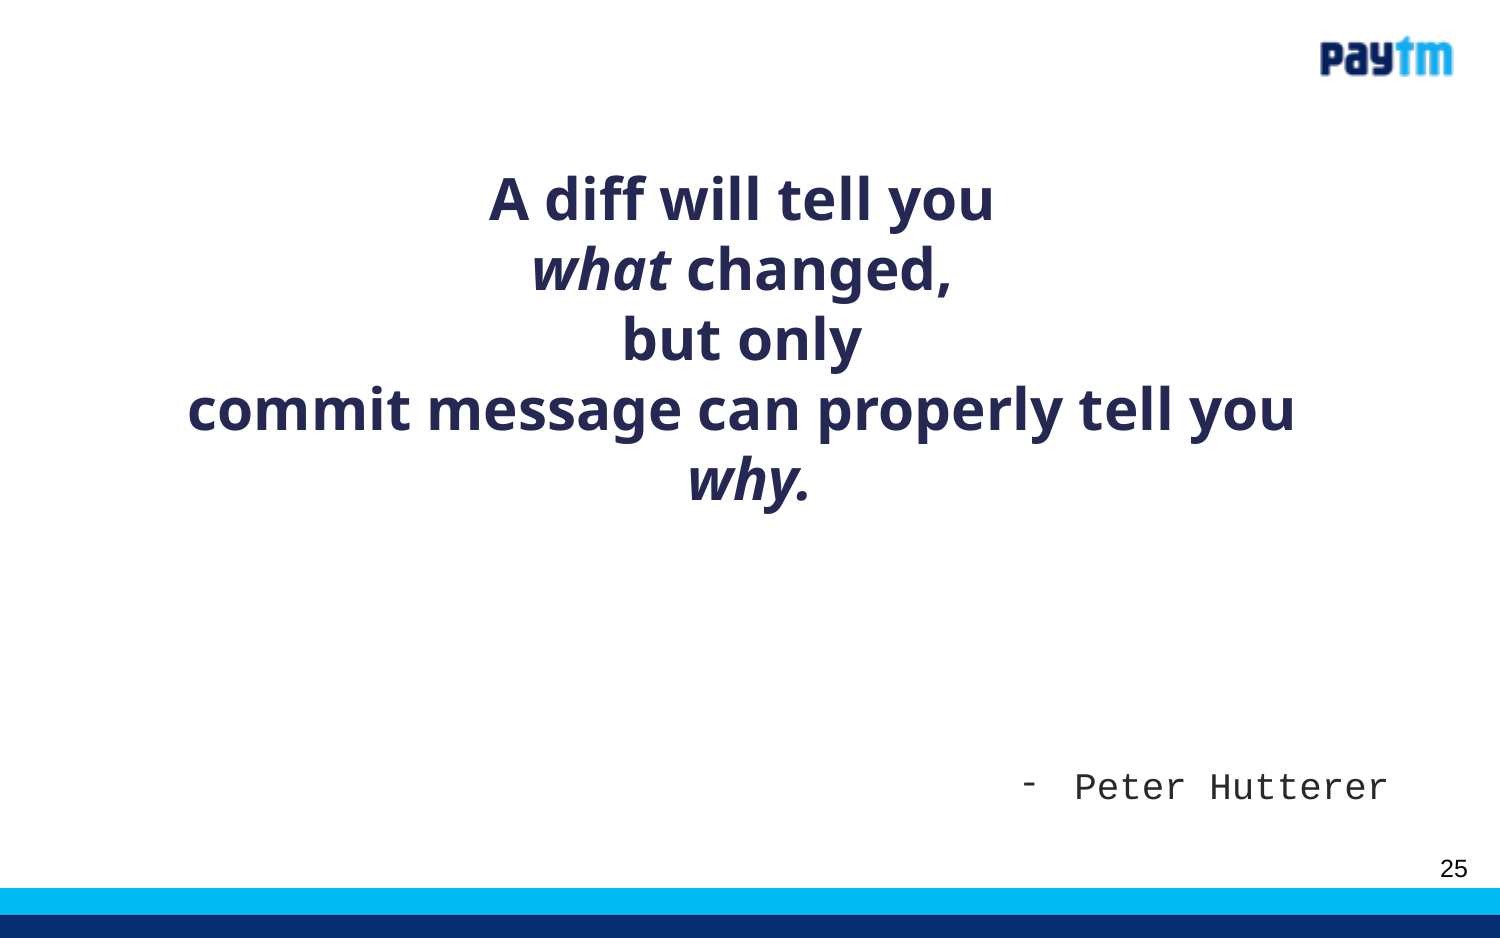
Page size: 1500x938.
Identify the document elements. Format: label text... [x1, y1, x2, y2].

title A diff will tell you what changed, but only commit message can properly tell you why. [75, 111, 1425, 563]
picture [1319, 33, 1456, 79]
picture [0, 916, 1500, 938]
slide_number 1 [1383, 845, 1484, 891]
list Peter Hutterer [984, 754, 1500, 891]
